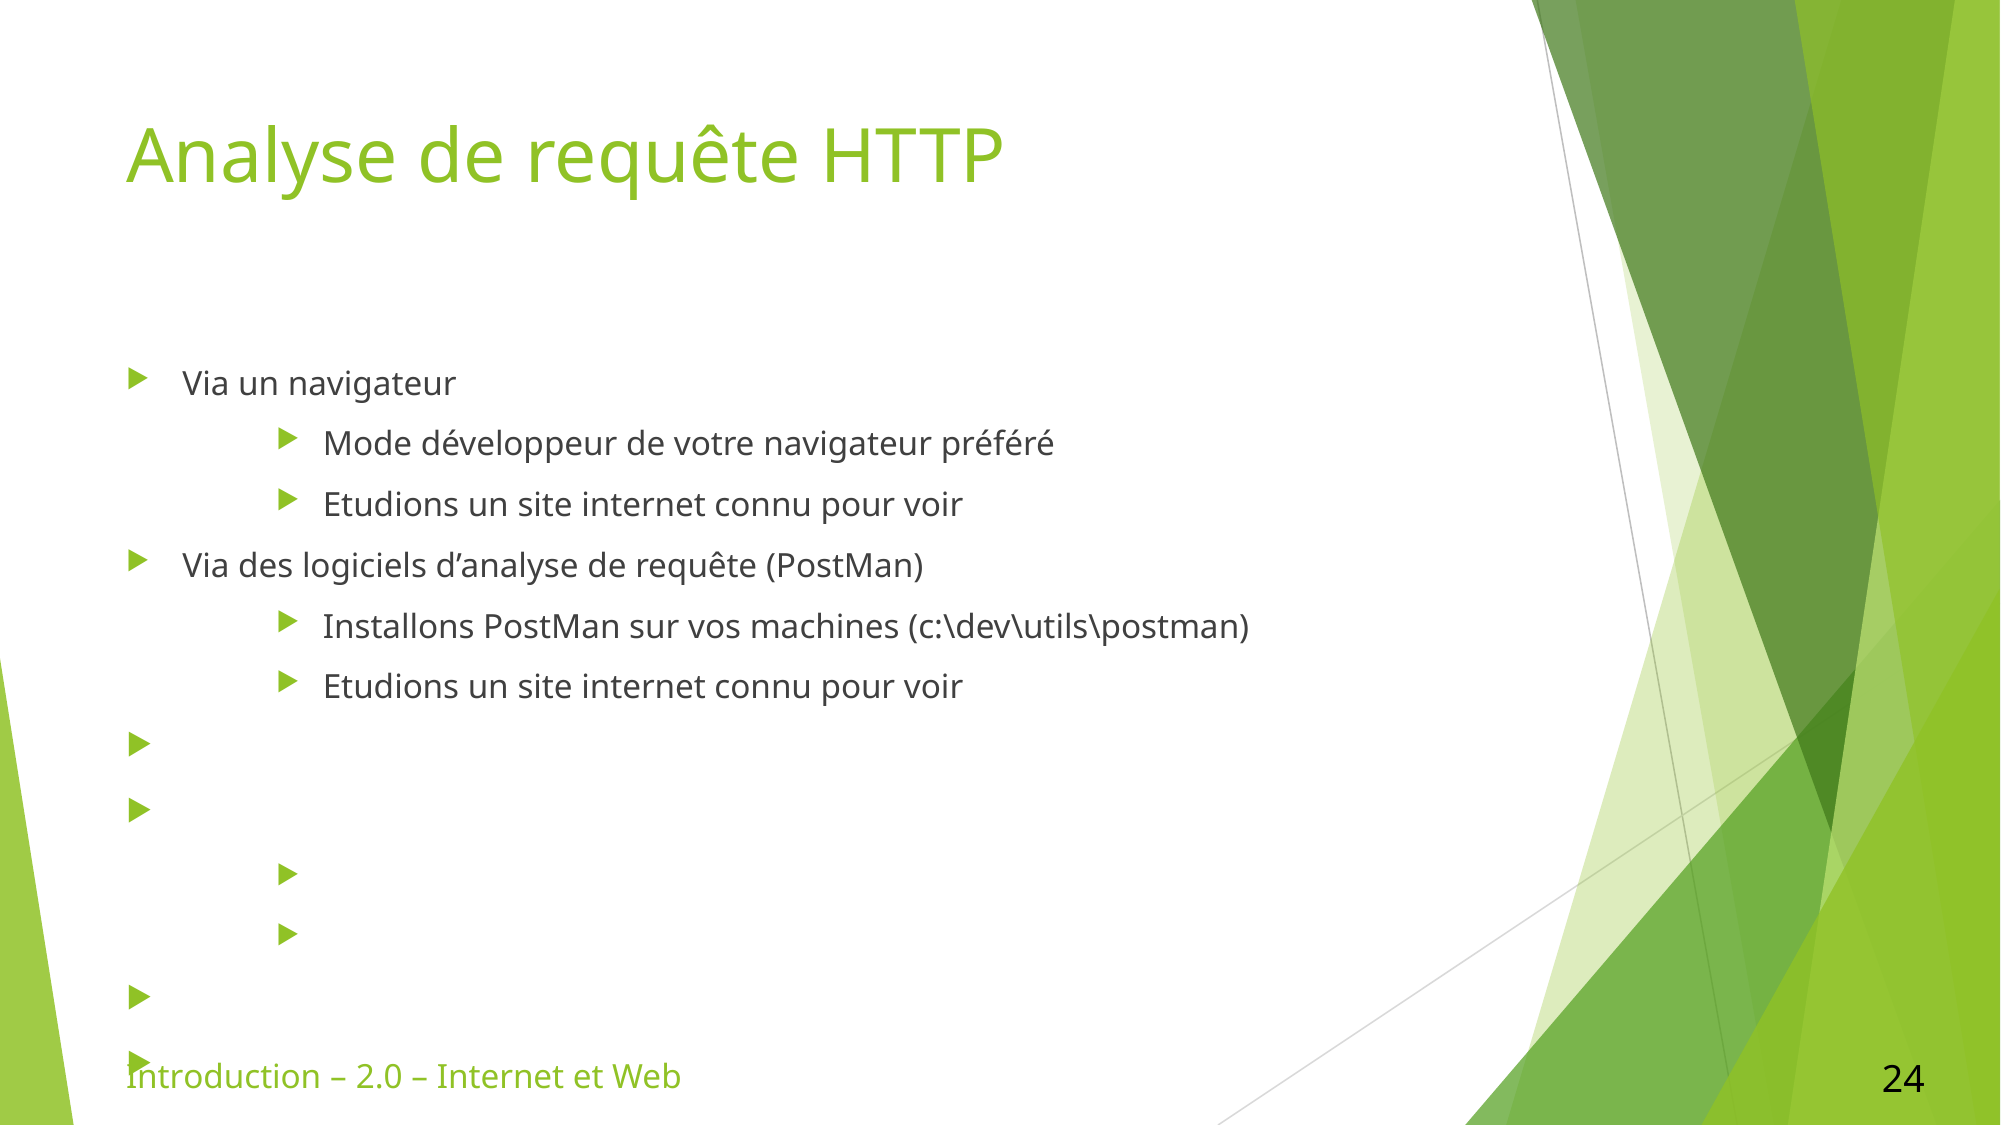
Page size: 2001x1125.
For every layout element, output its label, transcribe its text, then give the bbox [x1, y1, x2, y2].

list Via un navigateur Mode développeur de votre navigateur préféré Etudions un site internet connu pour voir Via des logiciels d’analyse de requête (PostMan) Installons PostMan sur vos machines (c:\dev\utils\postman) Etudions un site internet connu pour voir [111, 354, 1522, 992]
text_box Introduction – 2.0 – Internet et Web [111, 1047, 1094, 1109]
text_box [1866, 1047, 1979, 1108]
title Analyse de requête HTTP [111, 99, 1522, 317]
